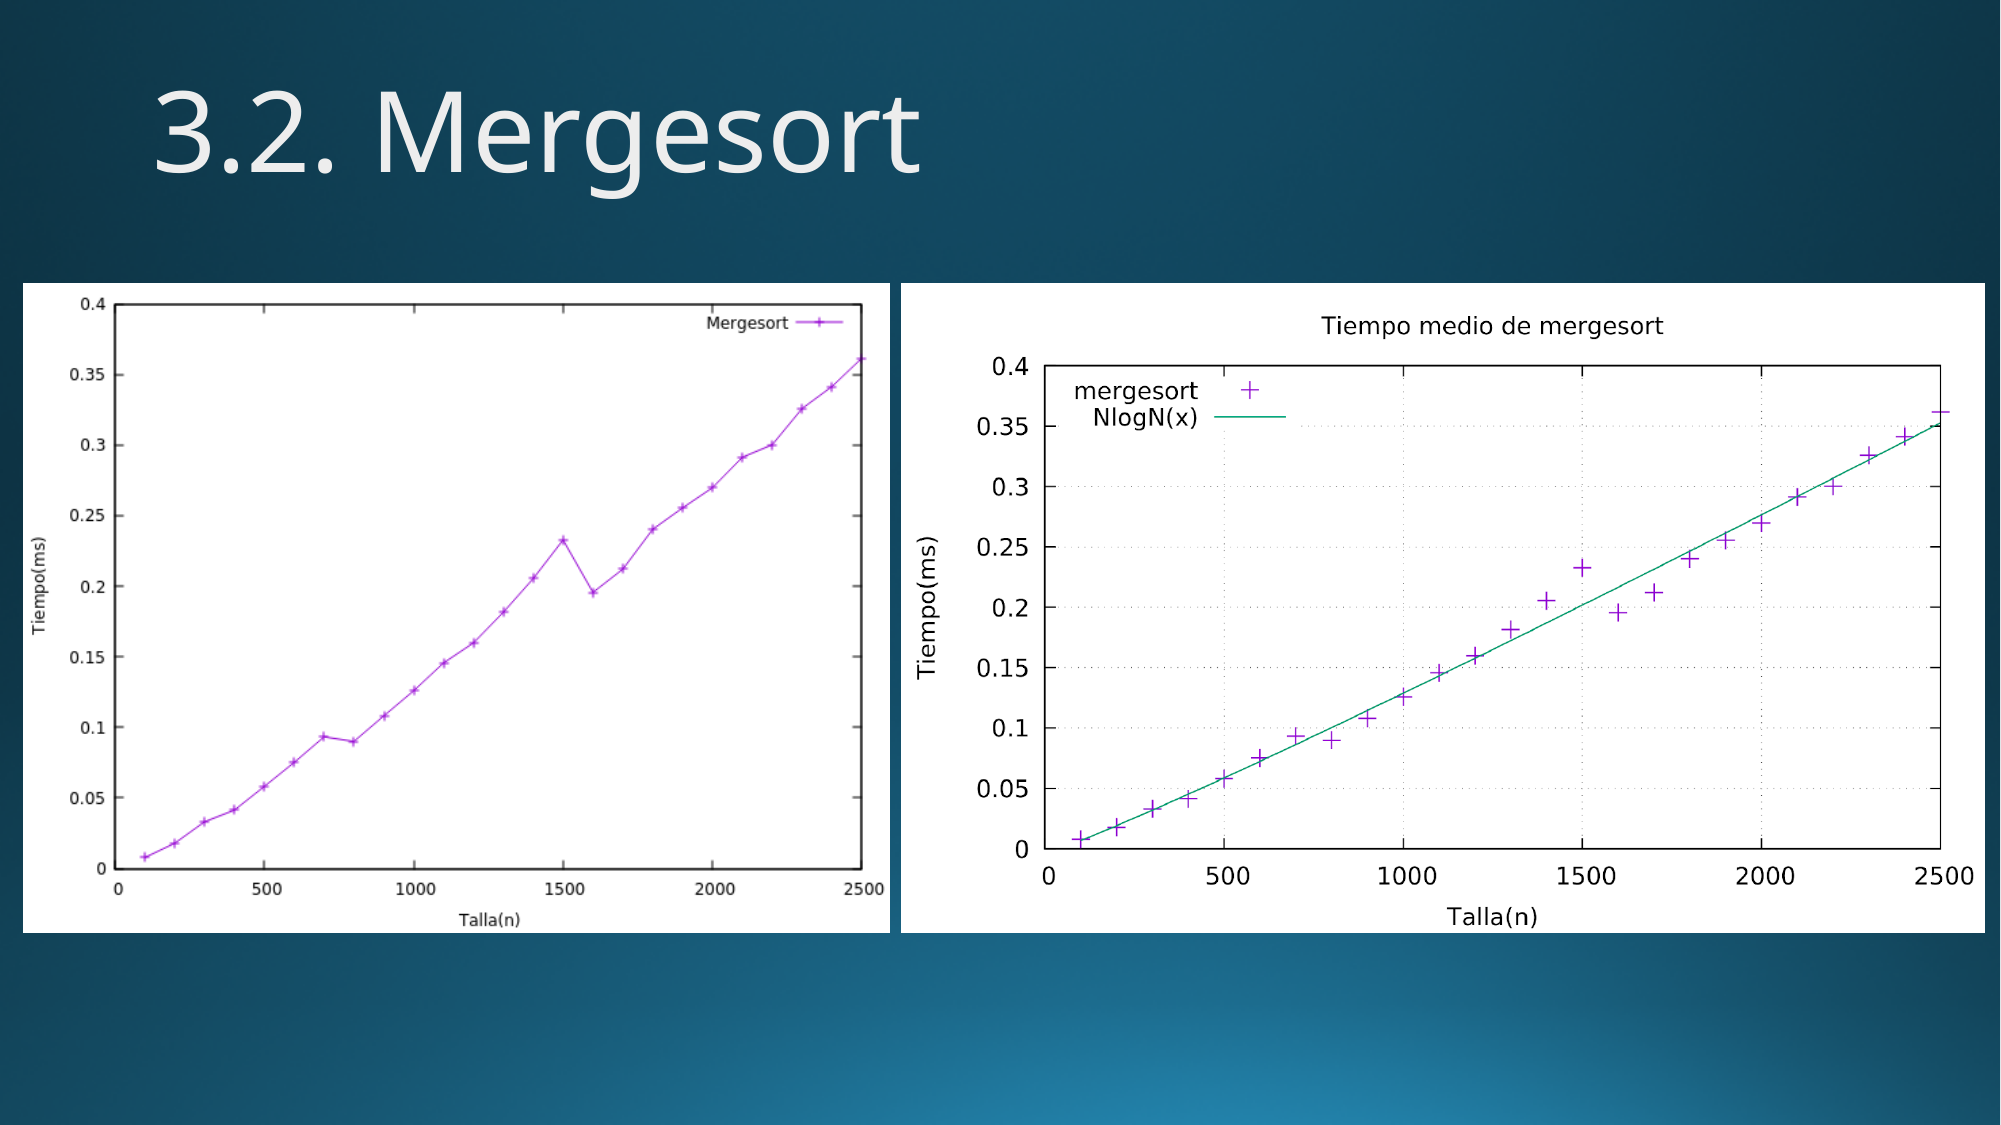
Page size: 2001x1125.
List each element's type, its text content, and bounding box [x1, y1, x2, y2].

table_header [137, 218, 1471, 317]
picture [0, 0, 2001, 1125]
text_box 3.2. Mergesort [137, 27, 1863, 246]
